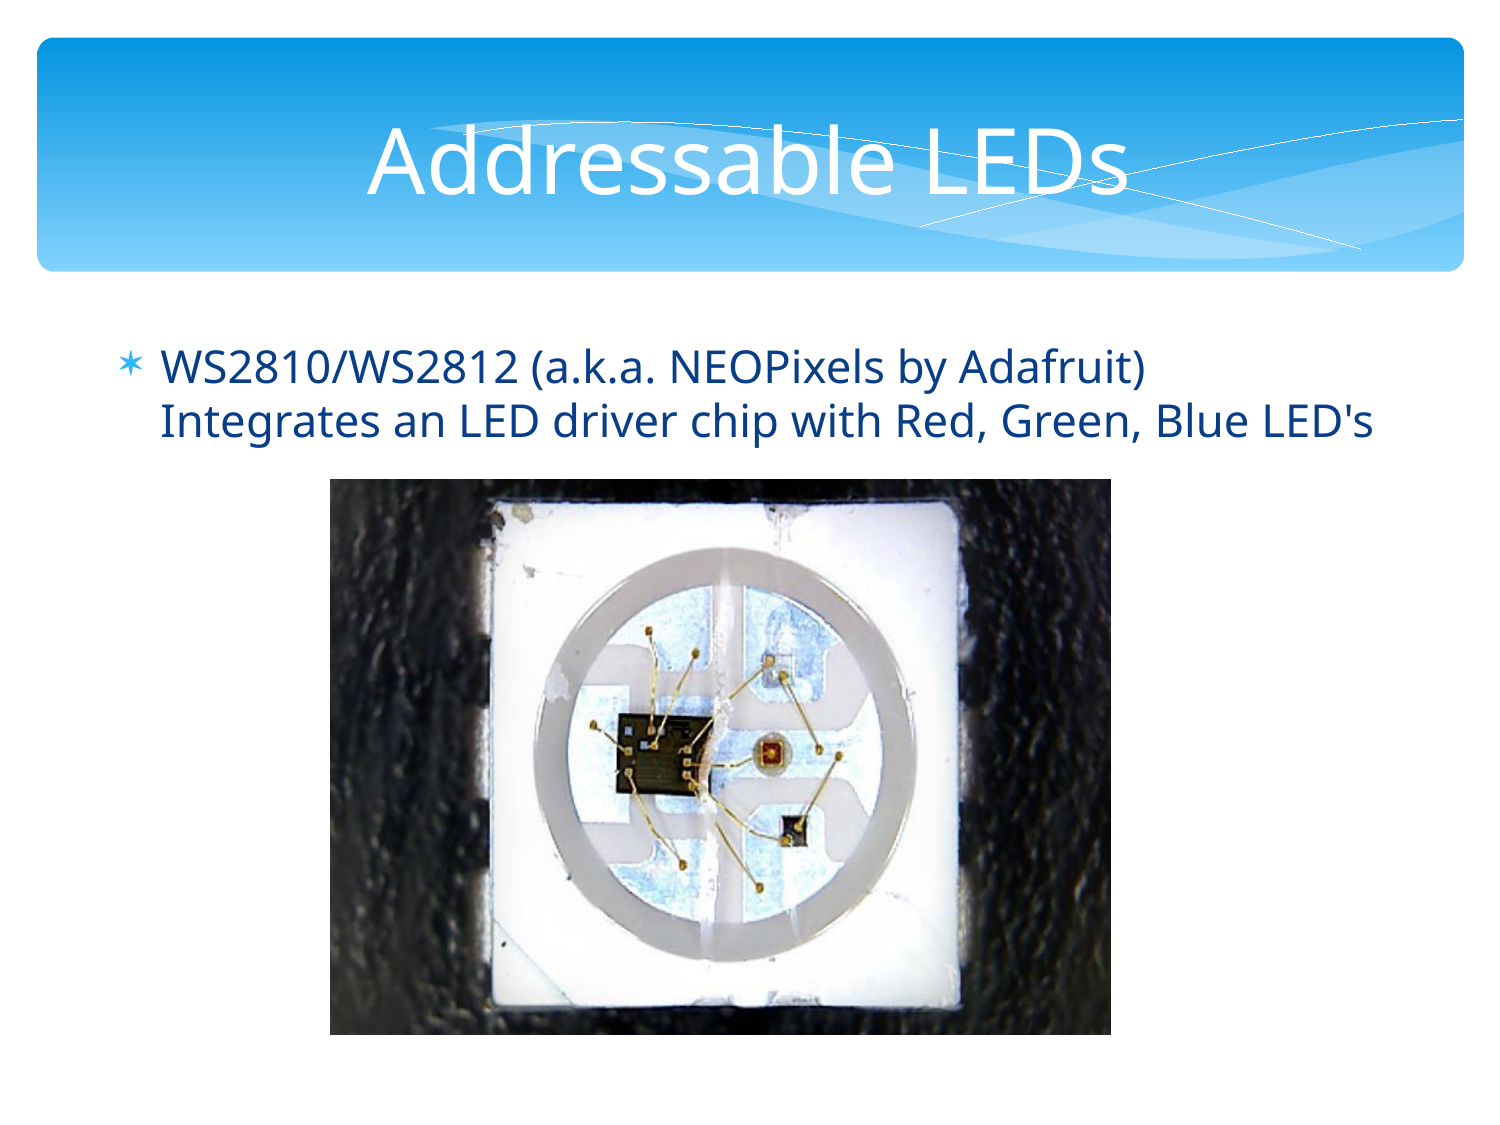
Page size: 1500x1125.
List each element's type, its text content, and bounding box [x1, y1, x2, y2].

title Addressable LEDs [75, 55, 1426, 261]
picture [330, 479, 1111, 1036]
list WS2810/WS2812 (a.k.a. NEOPixels by Adafruit) Integrates an LED driver chip with Red, Green, Blue LED's [105, 329, 1426, 496]
